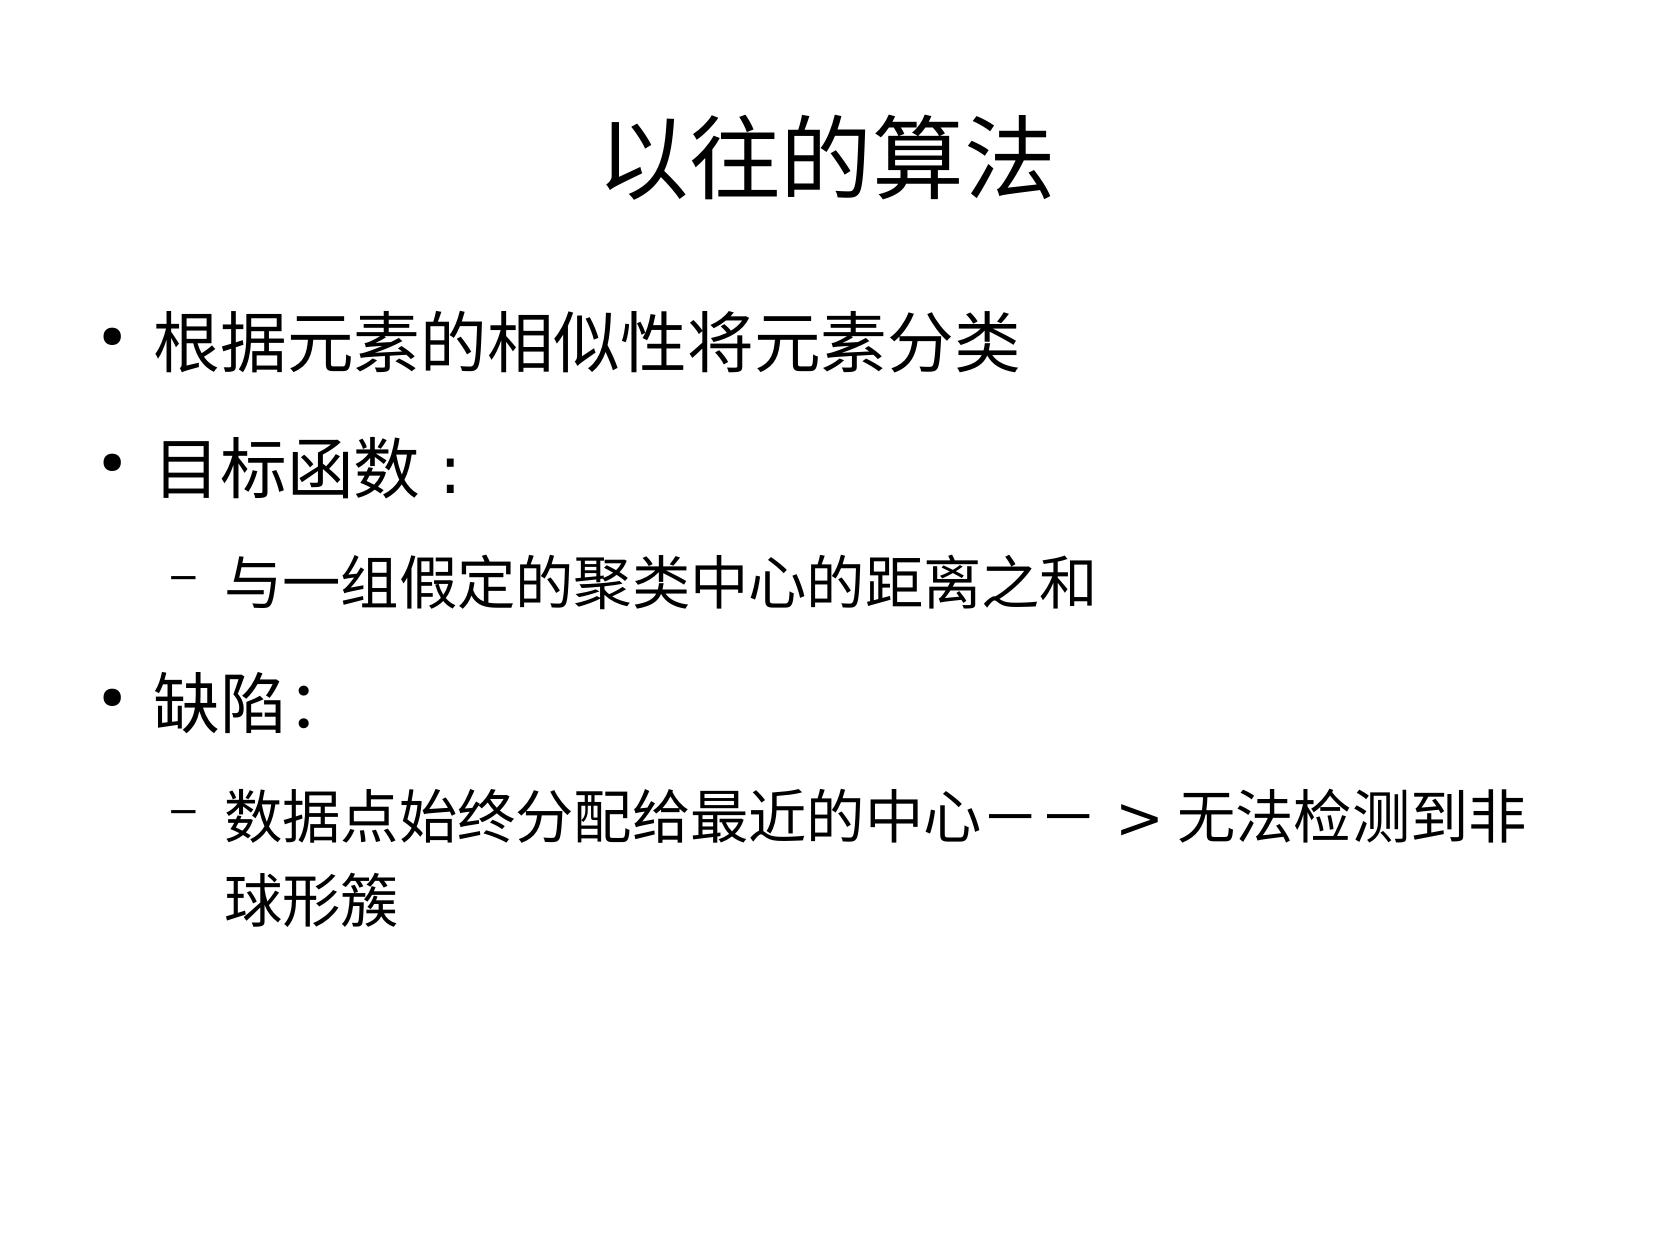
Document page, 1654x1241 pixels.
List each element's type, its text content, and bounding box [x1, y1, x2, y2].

title 以往的算法 [82, 49, 1571, 257]
list 根据元素的相似性将元素分类 目标函数: 与一组假定的聚类中心的距离之和 缺陷： 数据点始终分配给最近的中心－－>无法检测到非球形簇 [82, 290, 1571, 1010]
